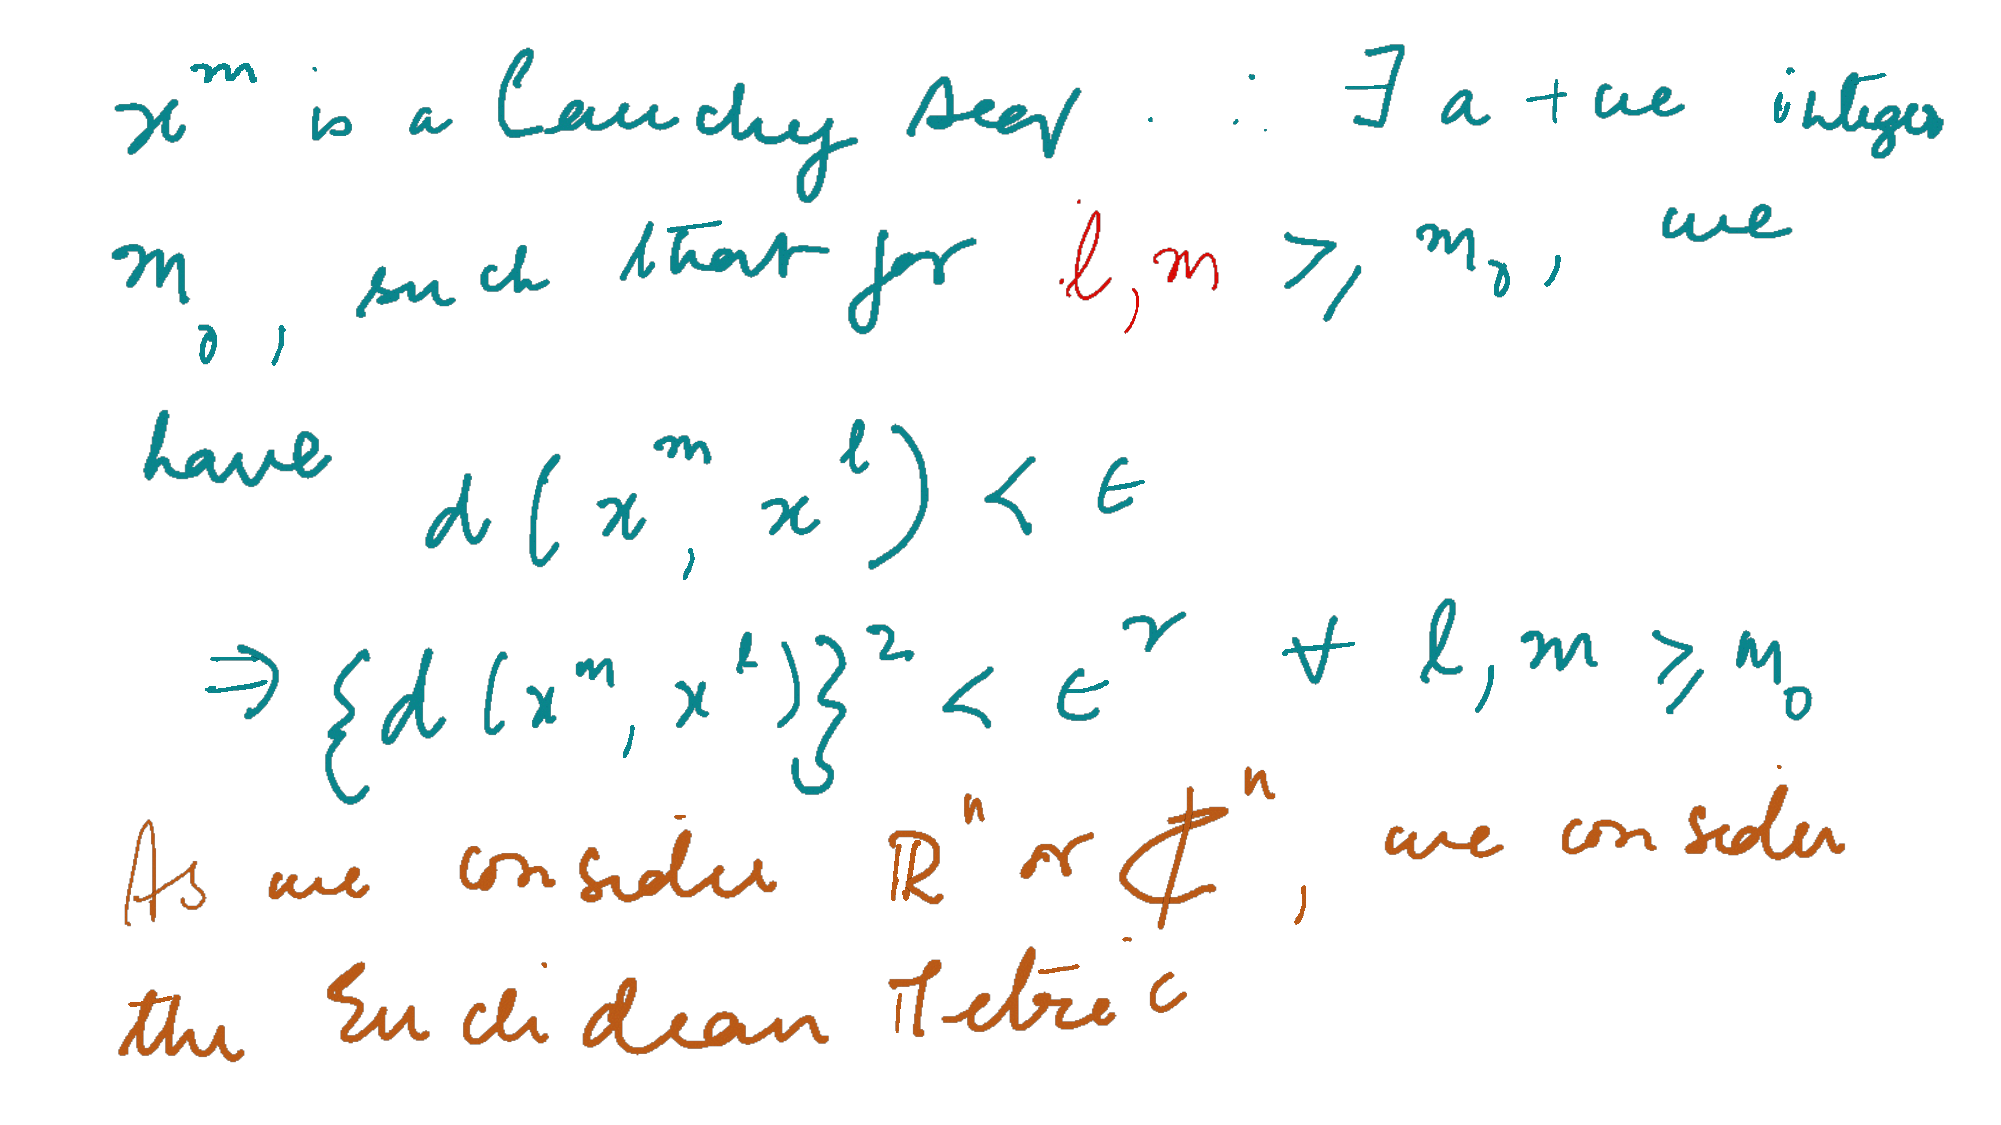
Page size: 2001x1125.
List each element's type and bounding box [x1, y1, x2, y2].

picture [1120, 282, 1144, 339]
picture [589, 485, 654, 548]
picture [1512, 623, 1607, 678]
picture [770, 627, 854, 803]
picture [858, 617, 922, 669]
picture [1143, 113, 1157, 126]
picture [477, 643, 514, 744]
picture [402, 100, 461, 141]
picture [183, 56, 266, 89]
picture [1288, 878, 1312, 933]
picture [197, 636, 287, 728]
picture [261, 860, 379, 907]
picture [1050, 660, 1118, 728]
picture [976, 448, 1043, 544]
picture [1277, 225, 1369, 329]
picture [536, 957, 552, 973]
picture [934, 657, 1001, 737]
picture [880, 932, 1137, 1046]
picture [1553, 811, 1666, 862]
picture [753, 488, 829, 543]
picture [839, 221, 986, 342]
picture [304, 100, 359, 148]
picture [1413, 590, 1501, 721]
picture [1012, 825, 1103, 886]
picture [519, 679, 564, 736]
picture [1408, 216, 1517, 305]
picture [897, 68, 1090, 167]
picture [1260, 126, 1270, 134]
picture [573, 969, 839, 1063]
picture [491, 40, 868, 212]
picture [1644, 622, 1711, 722]
picture [1147, 243, 1225, 297]
picture [265, 318, 292, 374]
picture [612, 213, 838, 289]
picture [454, 980, 557, 1053]
picture [676, 541, 700, 588]
picture [1433, 83, 1498, 133]
picture [1229, 115, 1242, 128]
picture [109, 981, 254, 1071]
picture [1337, 36, 1413, 135]
picture [569, 651, 622, 694]
picture [1054, 193, 1118, 307]
picture [452, 838, 565, 899]
picture [523, 445, 568, 575]
picture [473, 237, 559, 301]
picture [106, 91, 195, 162]
picture [645, 428, 719, 471]
picture [1728, 623, 1819, 728]
picture [119, 813, 212, 933]
picture [308, 62, 321, 76]
picture [1518, 72, 1576, 131]
picture [833, 411, 936, 580]
picture [1142, 965, 1195, 1020]
picture [1110, 760, 1283, 939]
picture [317, 640, 454, 813]
picture [1090, 449, 1154, 522]
picture [318, 954, 439, 1051]
picture [1273, 607, 1365, 692]
picture [191, 317, 224, 372]
picture [347, 259, 464, 325]
picture [1586, 77, 1694, 125]
picture [1377, 818, 1512, 867]
picture [1114, 605, 1195, 660]
picture [1767, 62, 1953, 167]
picture [1538, 248, 1566, 294]
picture [1676, 776, 1855, 868]
picture [881, 822, 951, 913]
picture [571, 810, 787, 910]
picture [667, 674, 716, 737]
picture [730, 624, 764, 682]
picture [103, 237, 198, 313]
picture [616, 718, 640, 766]
picture [957, 787, 992, 832]
picture [1771, 760, 1786, 773]
picture [1242, 69, 1260, 86]
picture [418, 465, 499, 557]
picture [135, 401, 342, 495]
picture [1653, 197, 1802, 250]
